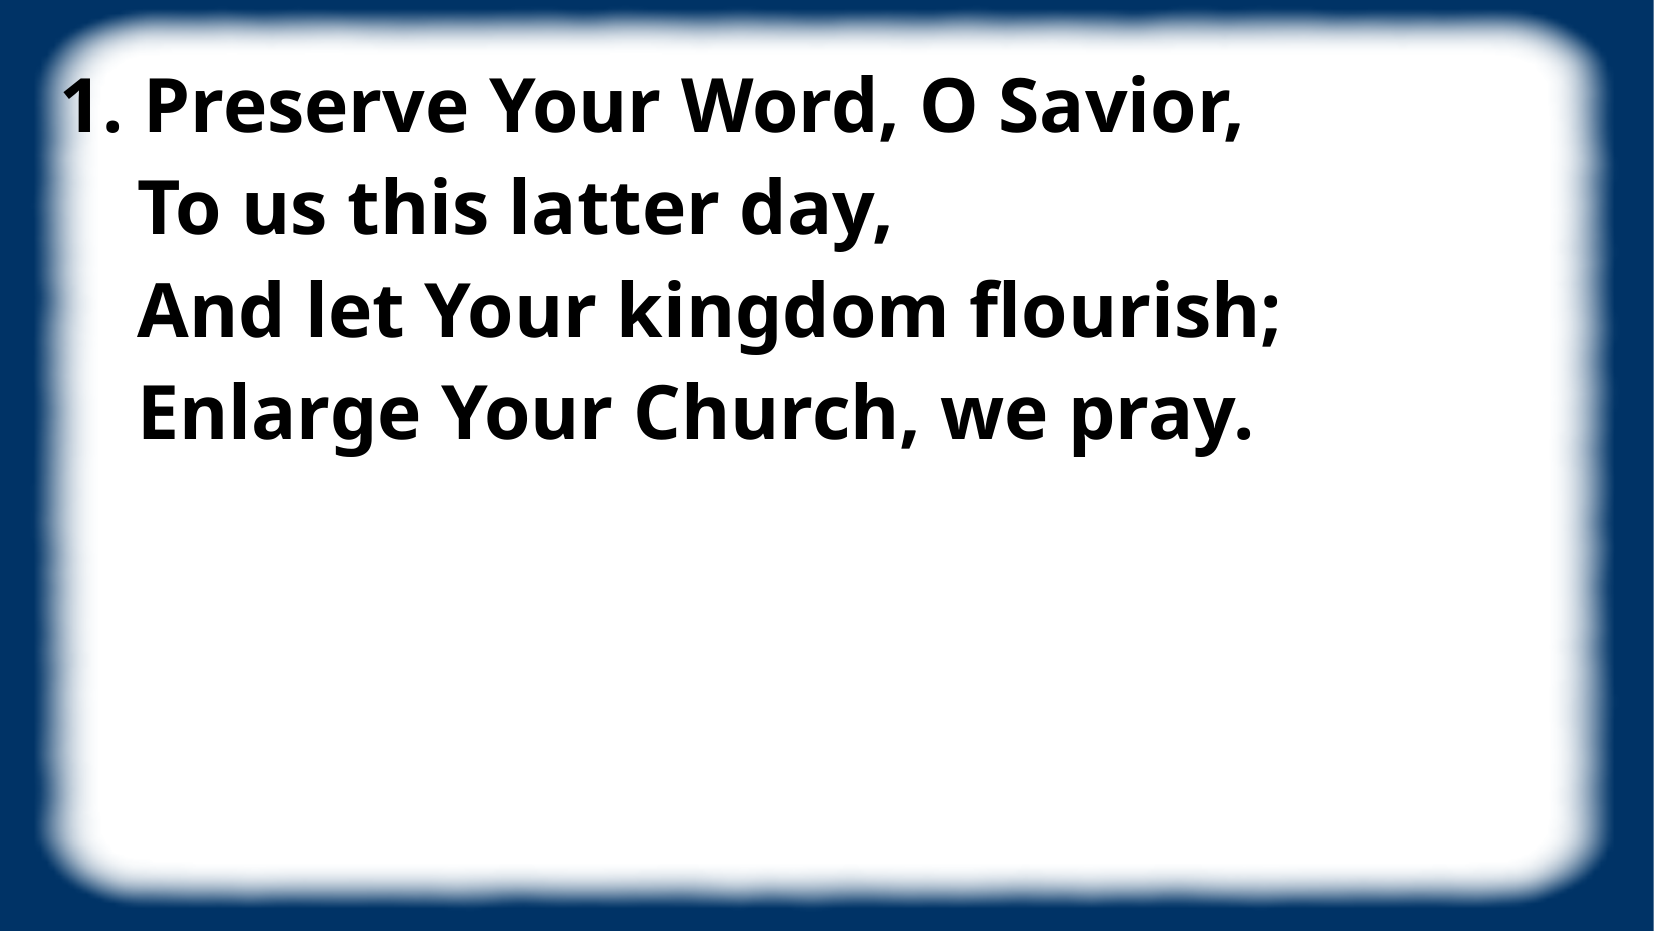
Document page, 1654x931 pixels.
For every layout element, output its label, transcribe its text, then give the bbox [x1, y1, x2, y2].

text_box 1. Preserve Your Word, O Savior, To us this latter day, And let Your kingdom flourish; Enlarge Your Church, we pray. [45, 45, 1606, 460]
picture [0, 0, 1654, 931]
